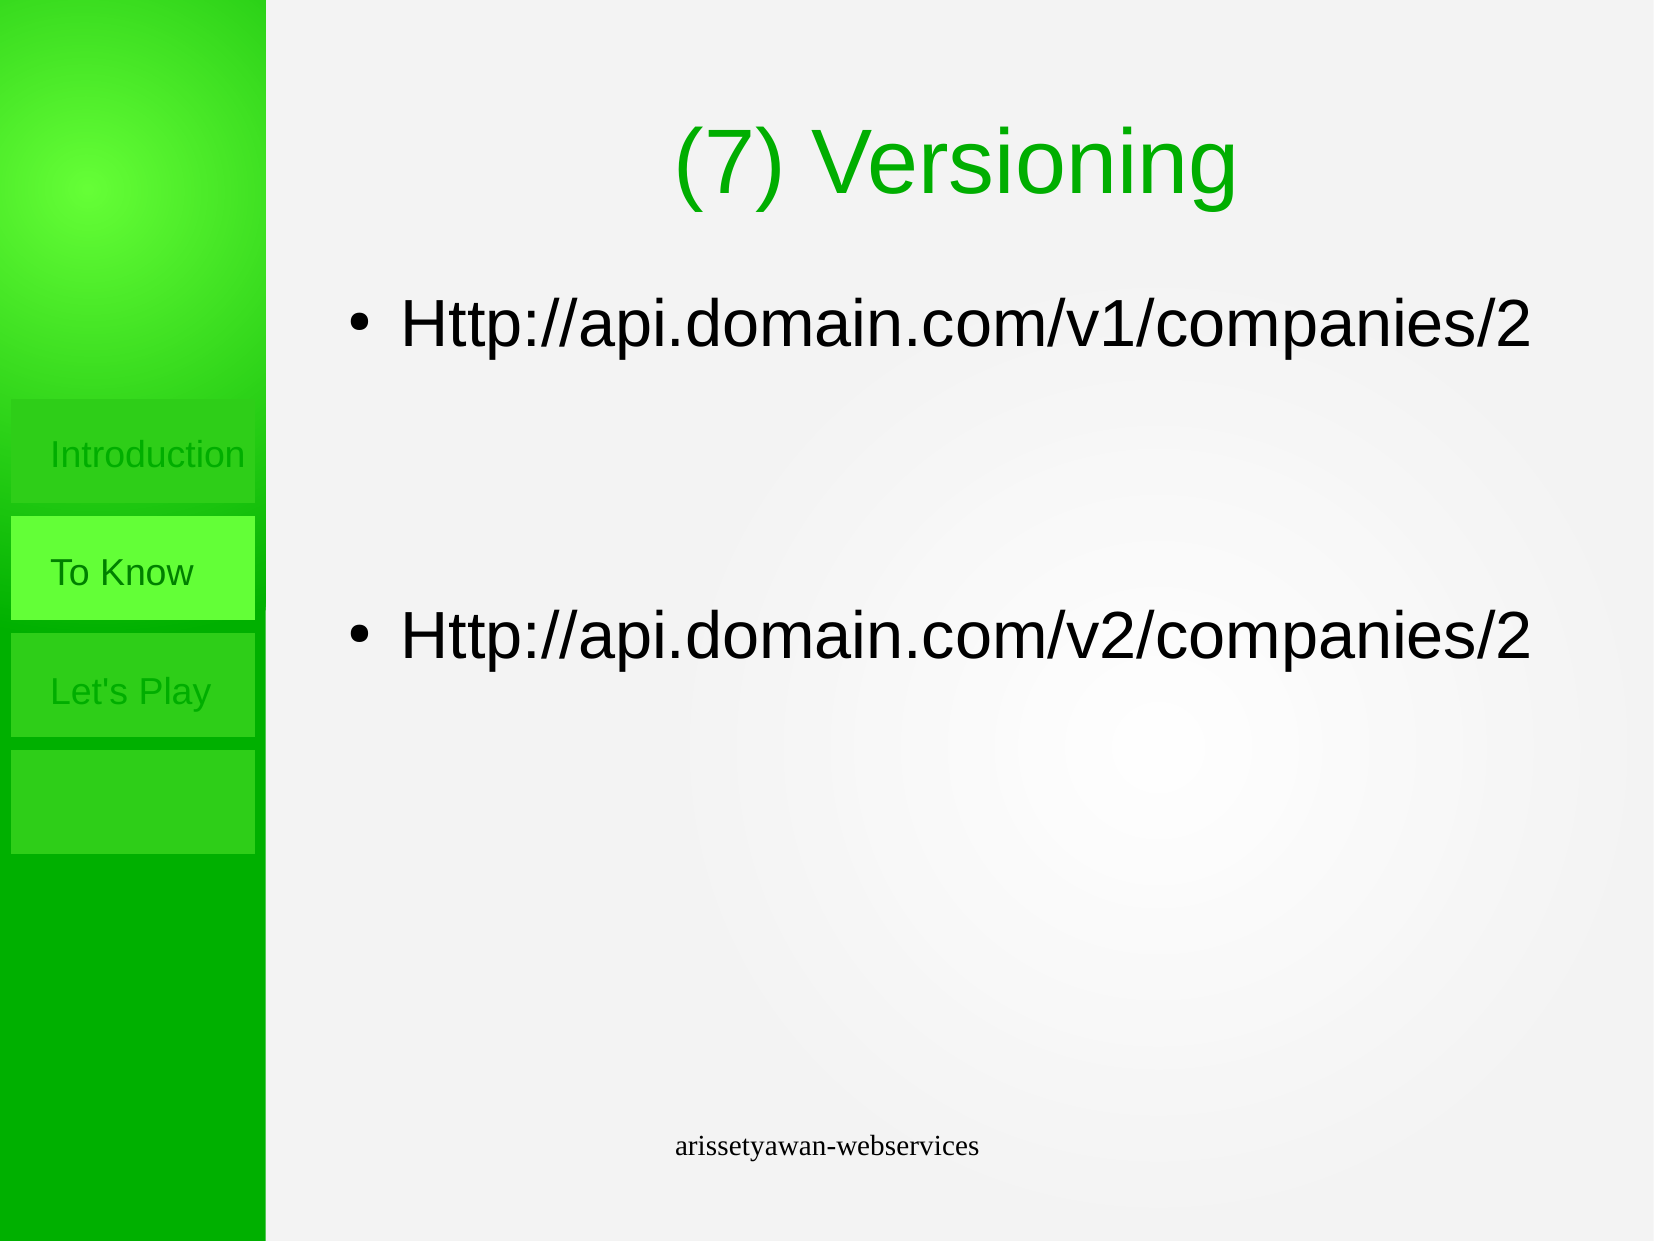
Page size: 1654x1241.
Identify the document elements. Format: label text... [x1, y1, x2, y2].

text_box Let's Play [35, 663, 265, 720]
list Http://api.domain.com/v1/companies/2 Http://api.domain.com/v2/companies/2 [330, 285, 1591, 1171]
text_box Introduction [35, 425, 319, 483]
title (7) Versioning [250, 58, 1631, 266]
text_box To Know [35, 544, 252, 602]
